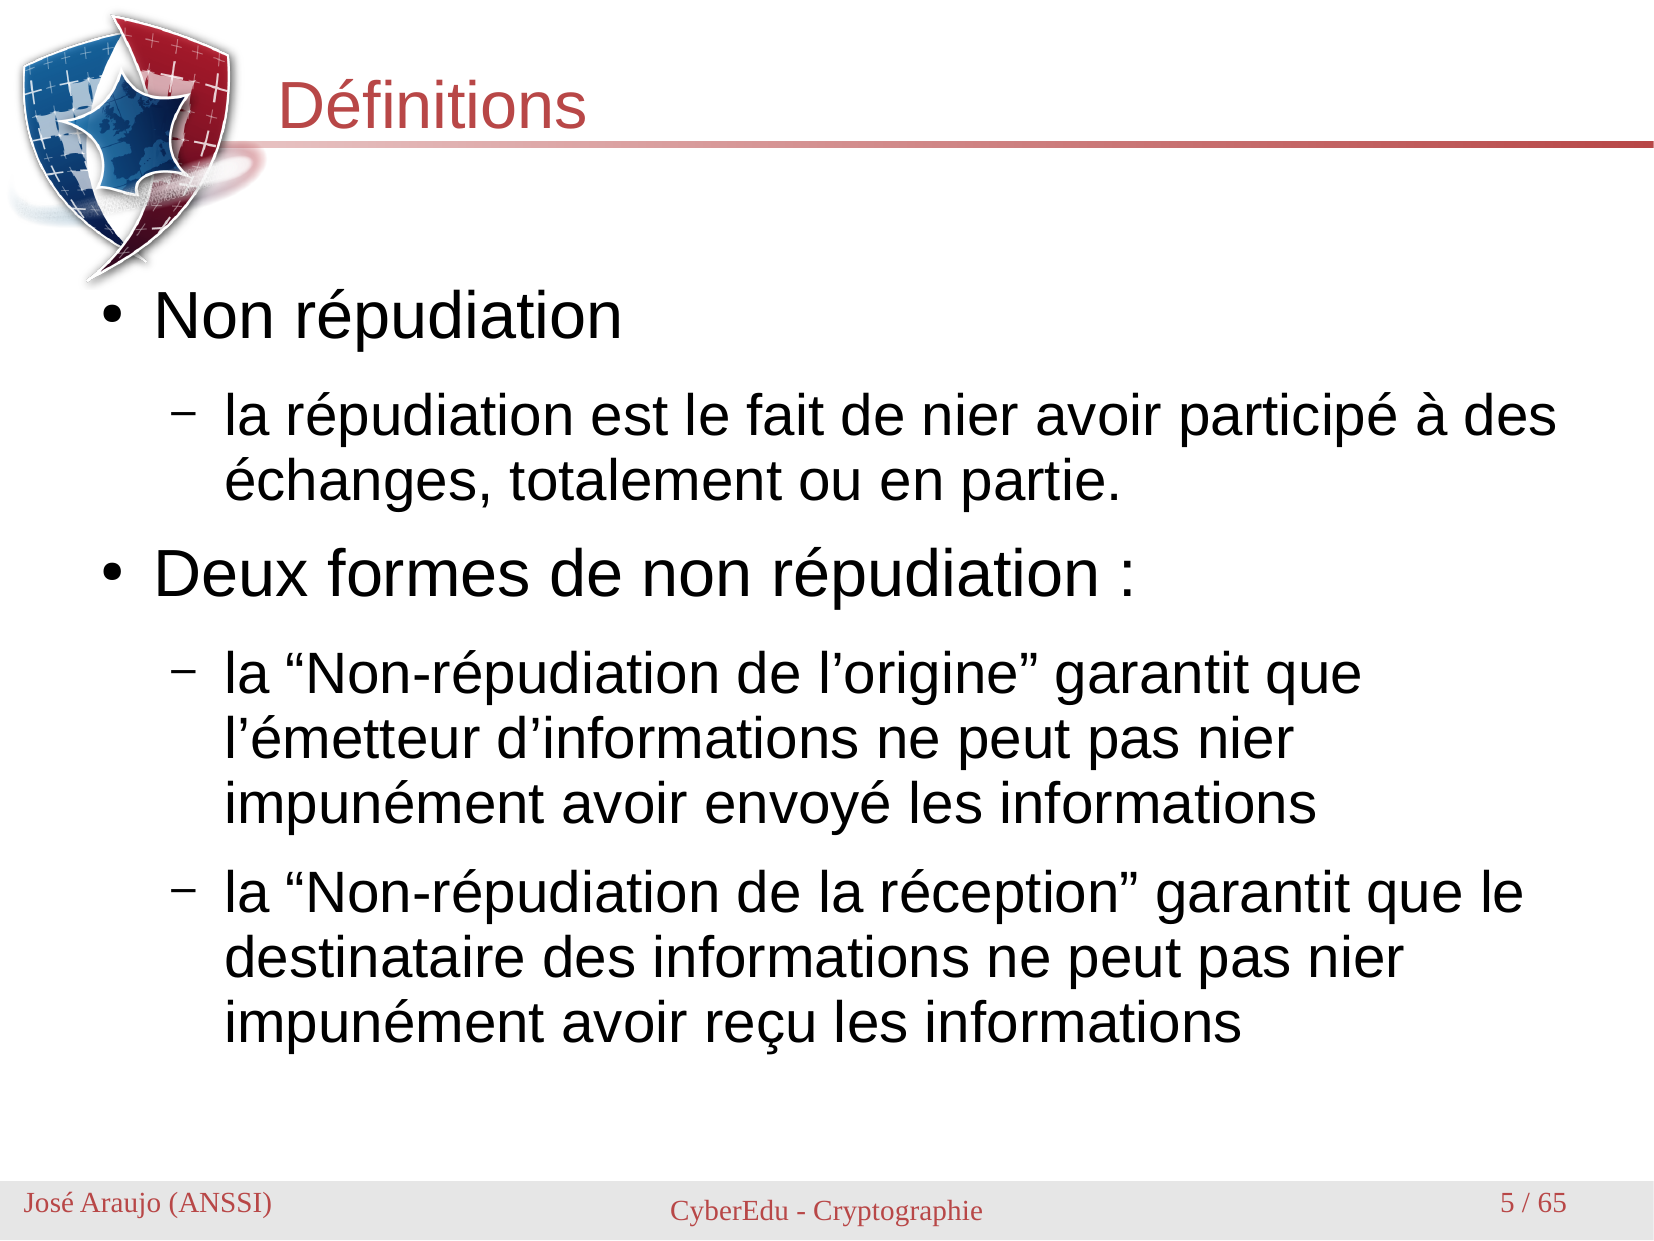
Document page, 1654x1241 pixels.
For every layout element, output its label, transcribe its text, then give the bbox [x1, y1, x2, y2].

title Définitions [277, 49, 1642, 237]
picture [0, 0, 272, 290]
list Non répudiation la répudiation est le fait de nier avoir participé à des échanges, totalement ou en partie. Deux formes de non répudiation : la “Non-répudiation de l’origine” garantit que l’émetteur d’informations ne peut pas nier impunément avoir envoyé les informations la “Non-répudiation de la réception” garantit que le destinataire des informations ne peut pas nier impunément avoir reçu les informations [82, 278, 1595, 1170]
